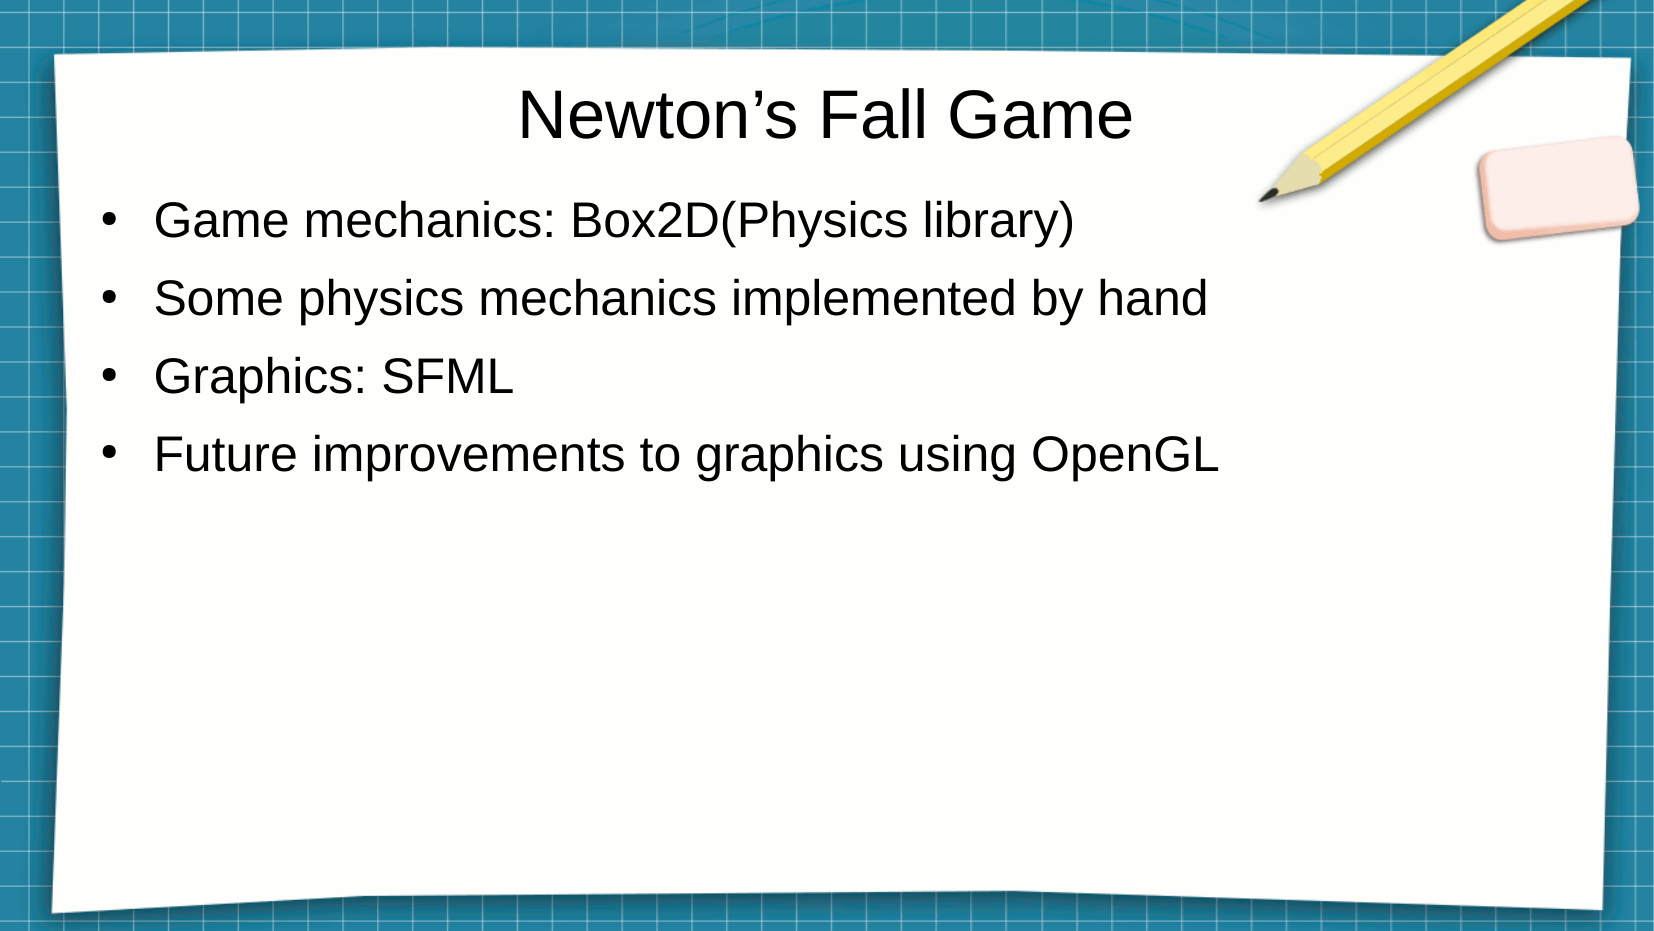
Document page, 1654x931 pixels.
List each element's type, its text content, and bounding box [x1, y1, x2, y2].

picture [0, 0, 1654, 931]
title Newton’s Fall Game [82, 37, 1571, 192]
list Game mechanics: Box2D(Physics library) Some physics mechanics implemented by hand Graphics: SFML Future improvements to graphics using OpenGL [82, 192, 1571, 732]
